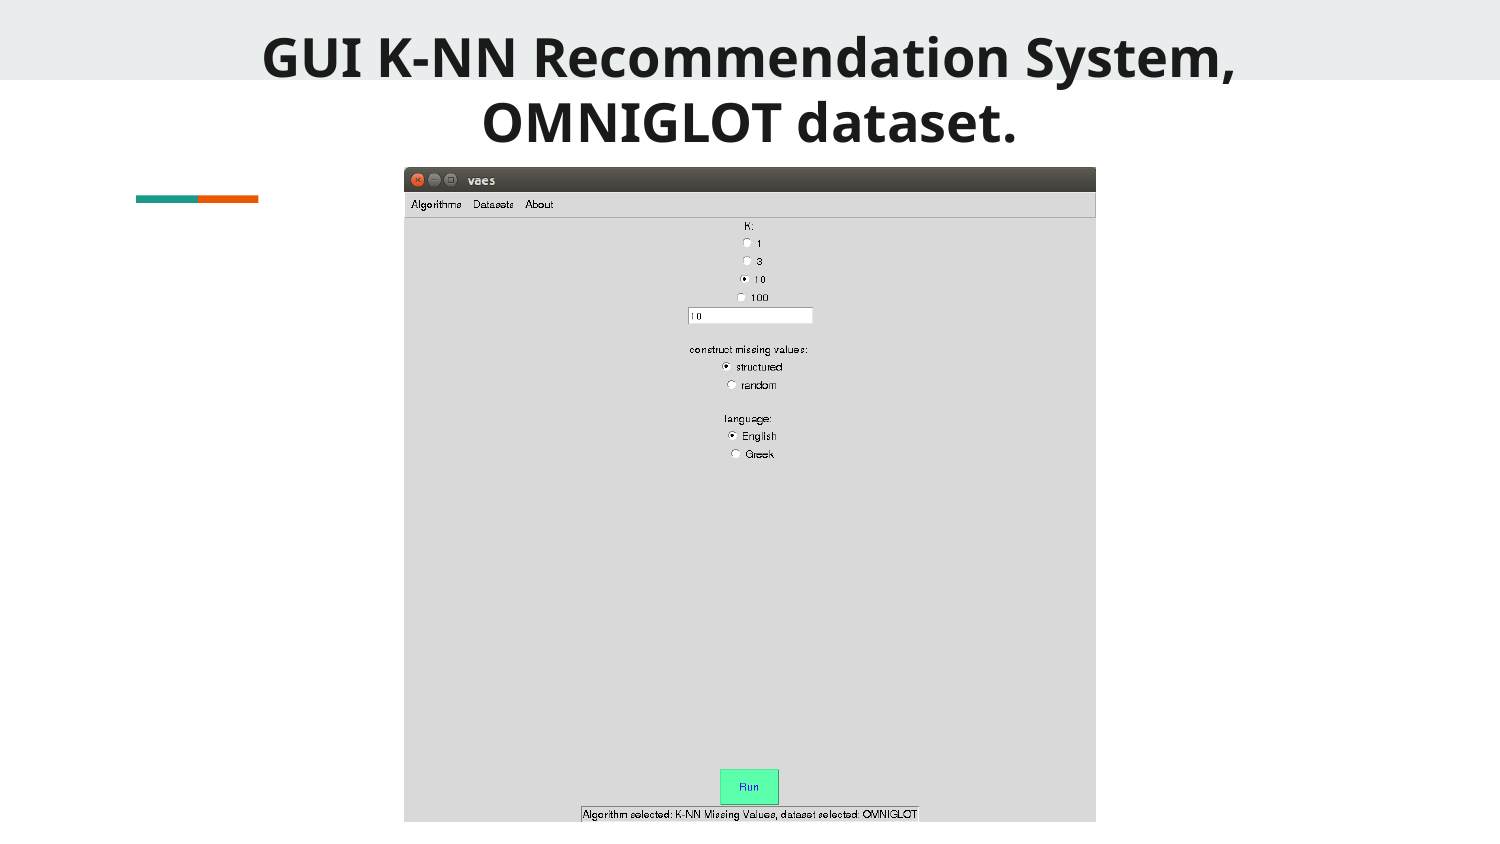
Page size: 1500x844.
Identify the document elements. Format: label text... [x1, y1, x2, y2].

picture [404, 167, 1096, 822]
title GUI K-NN Recommendation System, OMNIGLOT dataset. [119, 8, 1381, 168]
